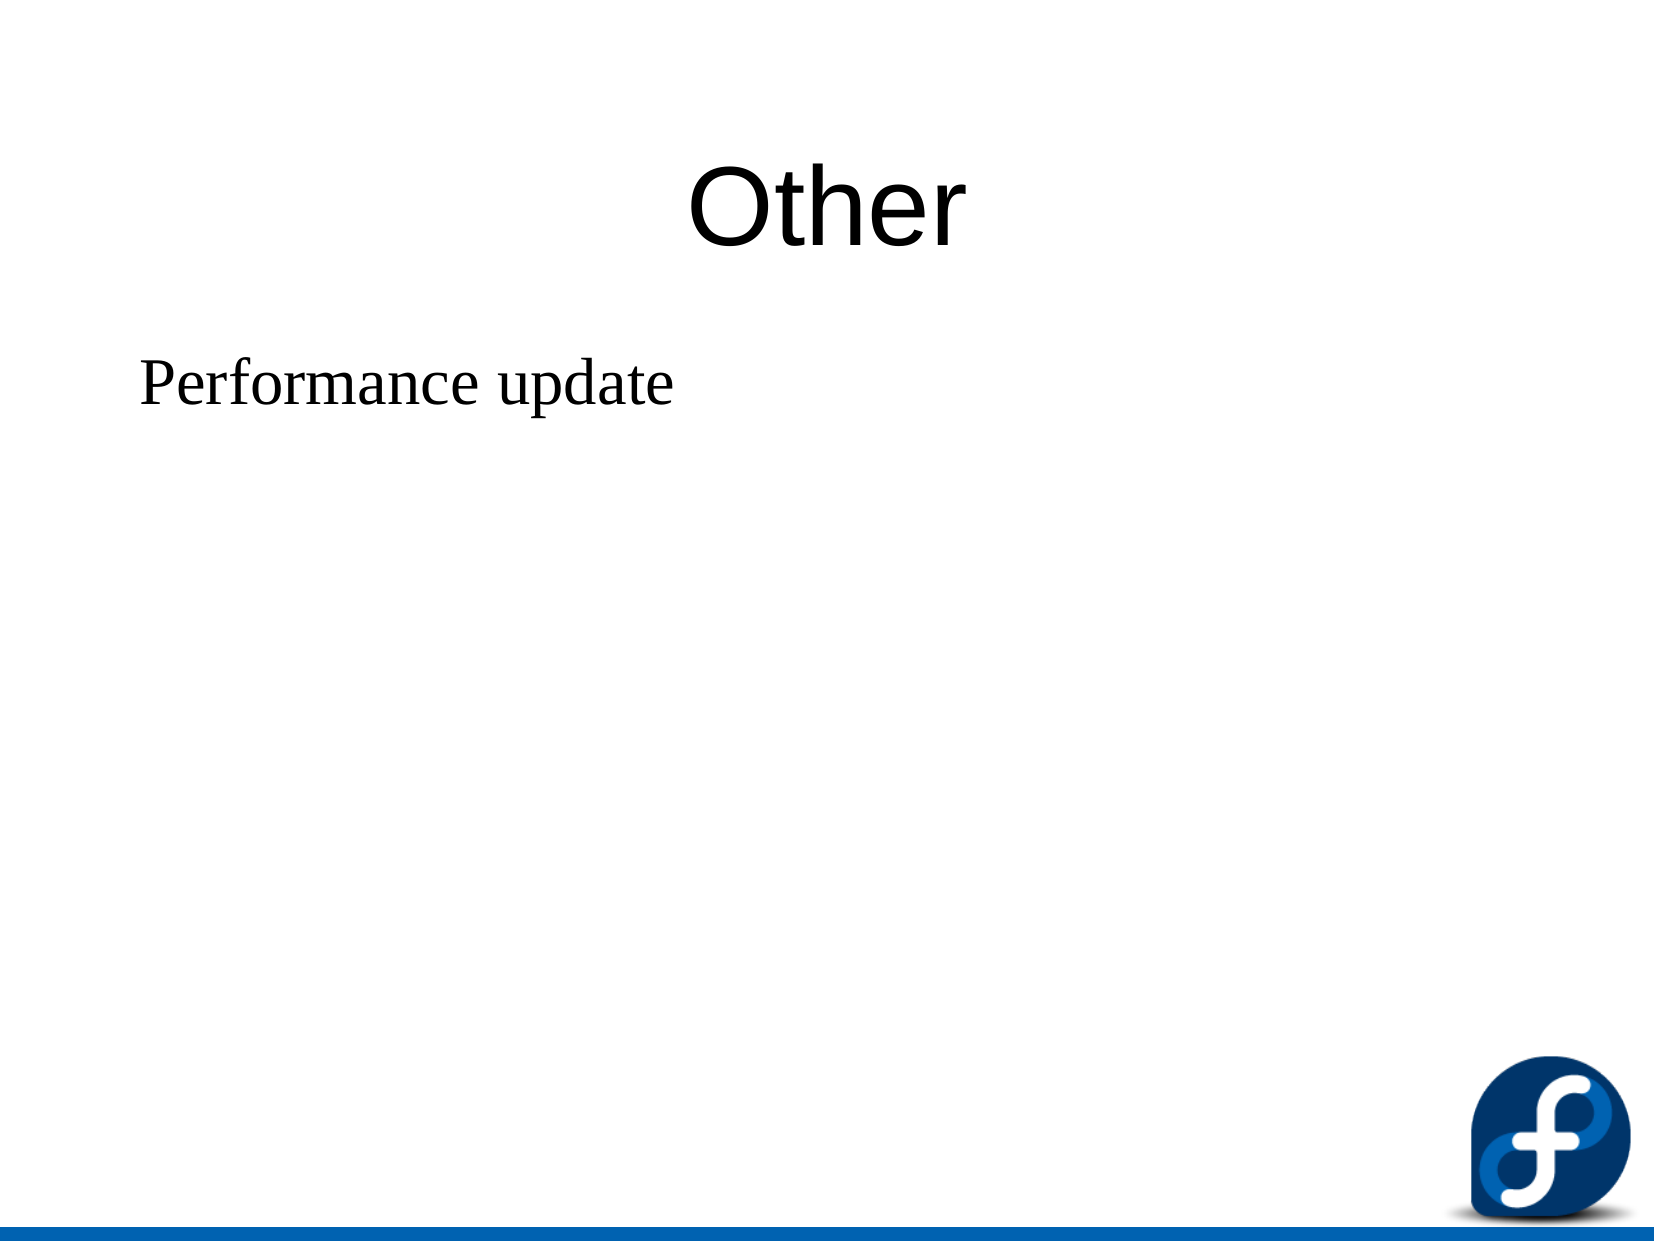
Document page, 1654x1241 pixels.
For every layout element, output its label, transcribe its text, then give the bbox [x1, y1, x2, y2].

picture [1438, 1055, 1645, 1229]
title Other [121, 102, 1534, 310]
list Performance update [121, 344, 1534, 1127]
